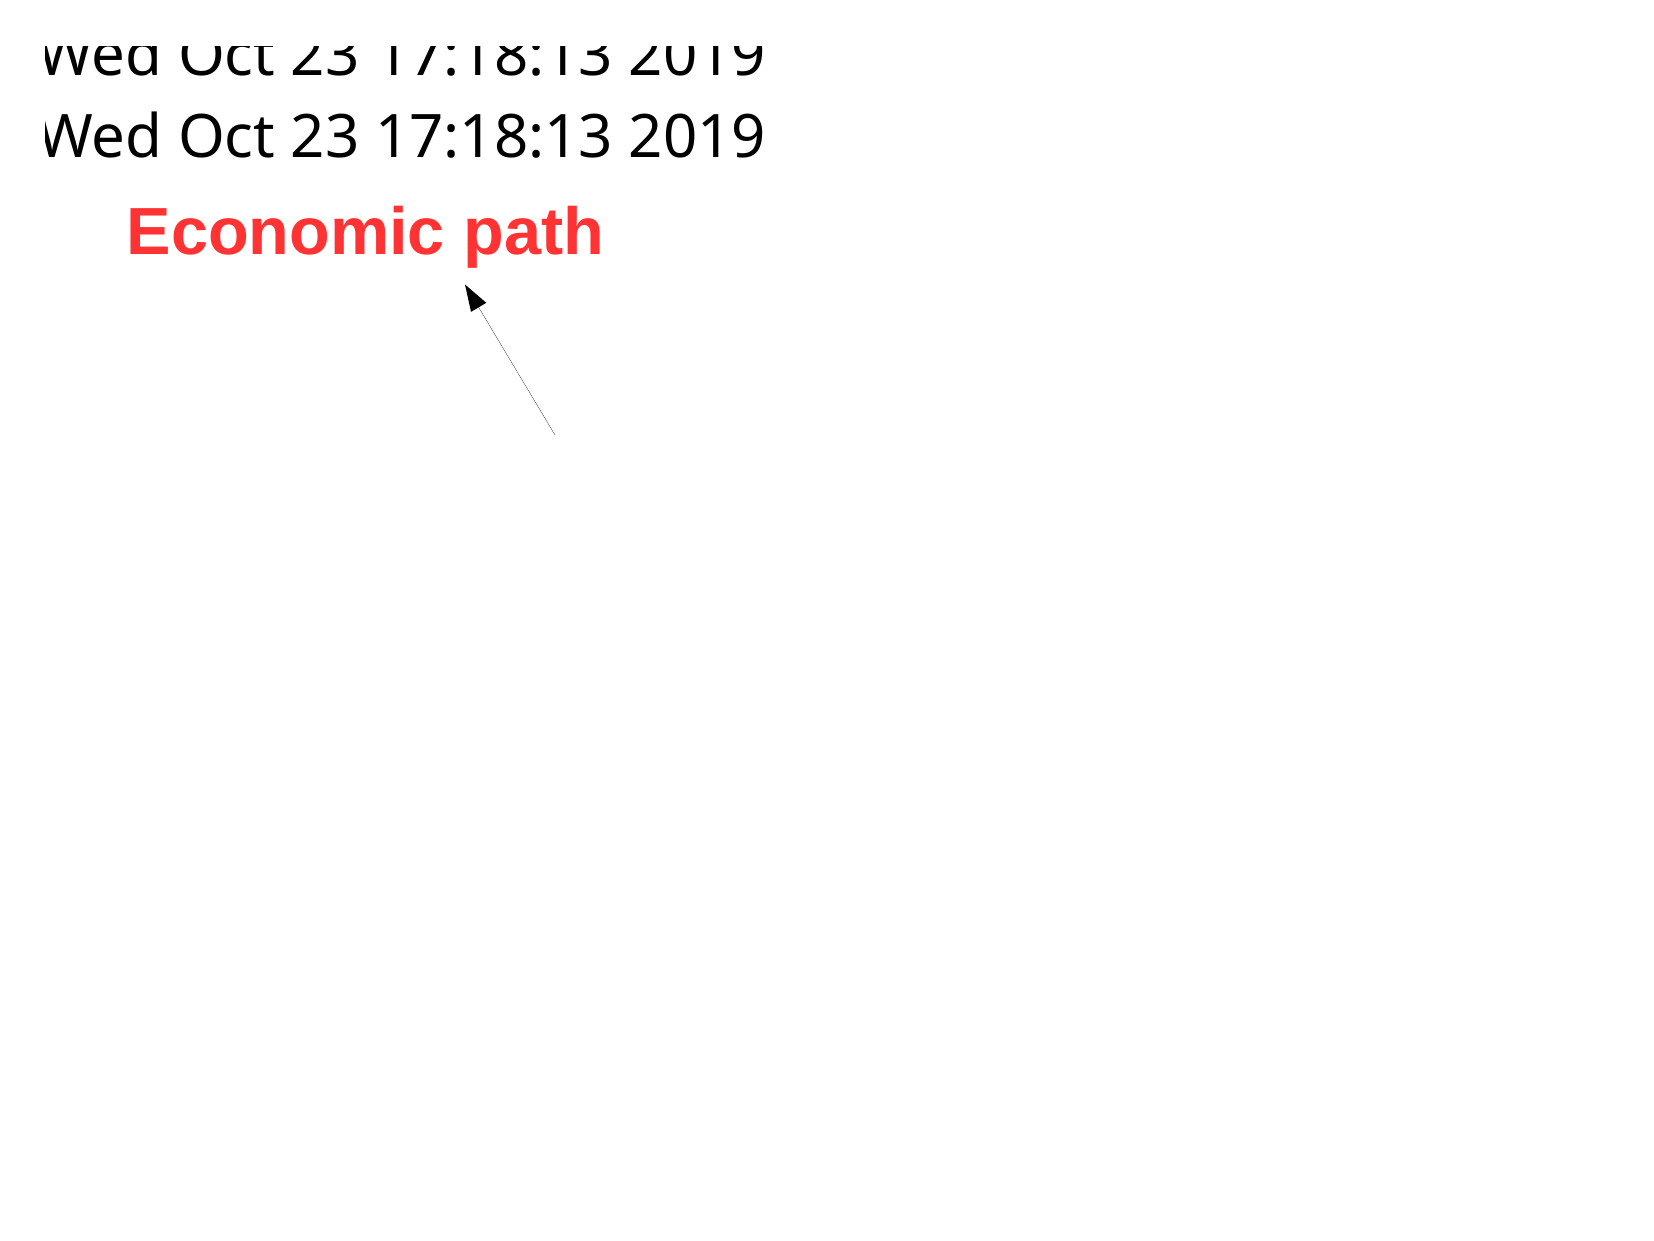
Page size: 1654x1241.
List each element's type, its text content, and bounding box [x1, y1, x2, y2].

picture [45, 46, 1606, 1230]
text_box Economic path [111, 186, 766, 276]
